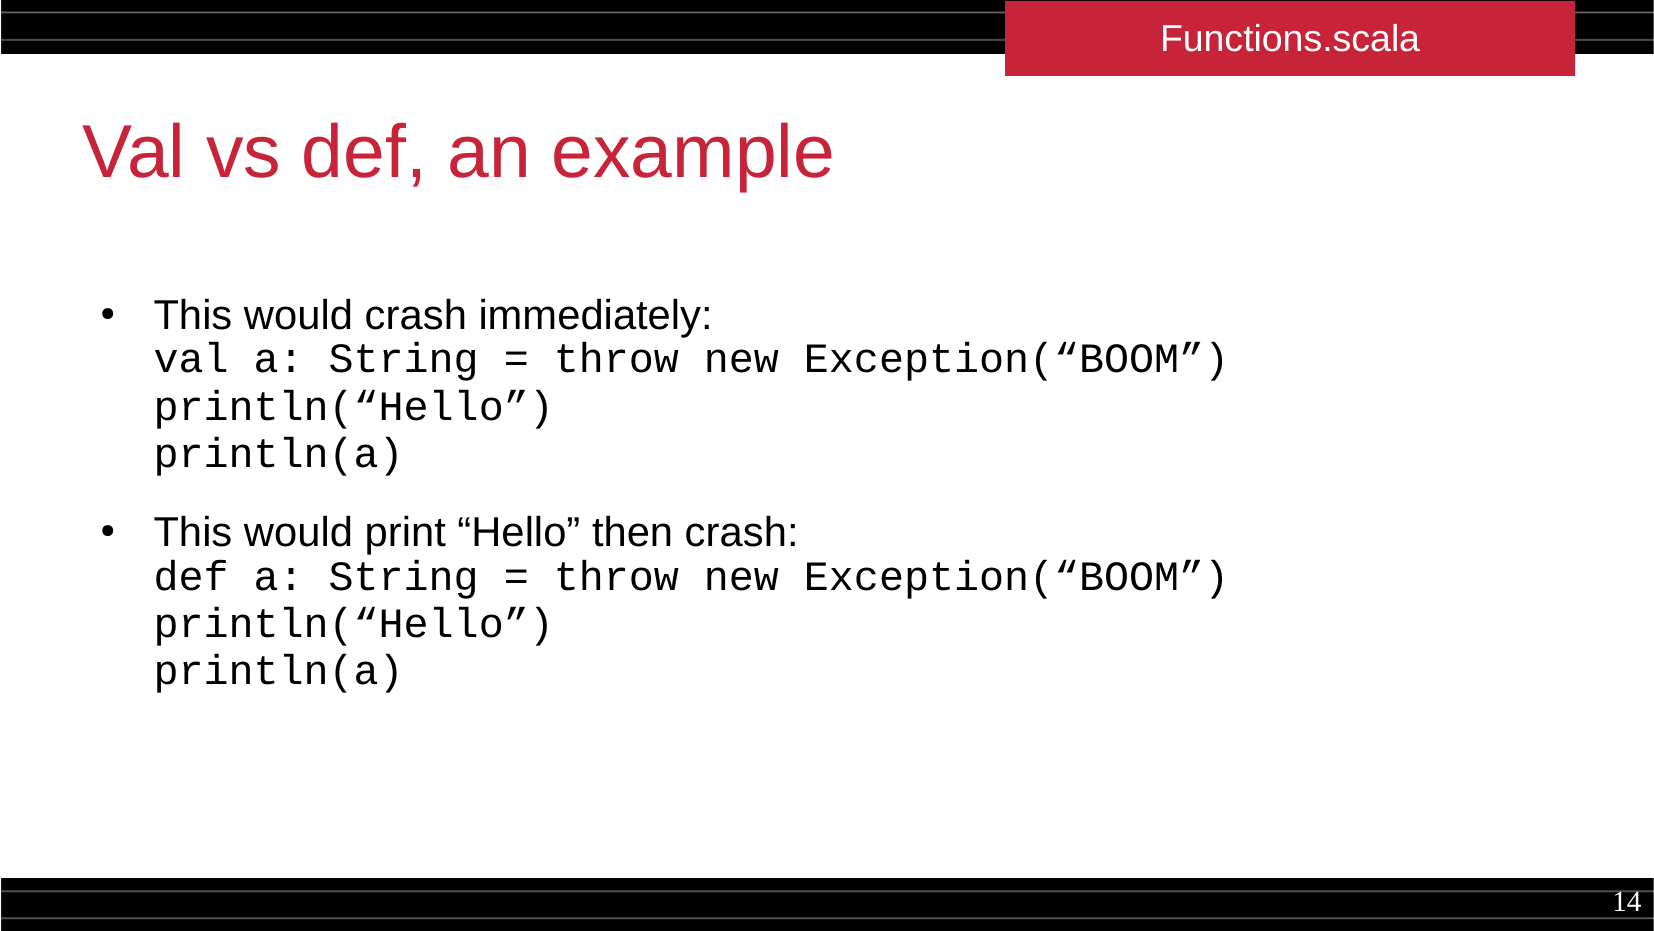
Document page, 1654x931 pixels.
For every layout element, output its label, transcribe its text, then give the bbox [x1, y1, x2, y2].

list This would crash immediately: val a: String = throw new Exception(“BOOM”) println(“Hello”) println(a) This would print “Hello” then crash: def a: String = throw new Exception(“BOOM”) println(“Hello”) println(a) [82, 225, 1571, 856]
text_box Functions.scala [1005, 0, 1576, 76]
picture [1576, 0, 1654, 54]
picture [1, 0, 1005, 54]
picture [1, 878, 1654, 931]
title Val vs def, an example [82, 92, 1571, 211]
